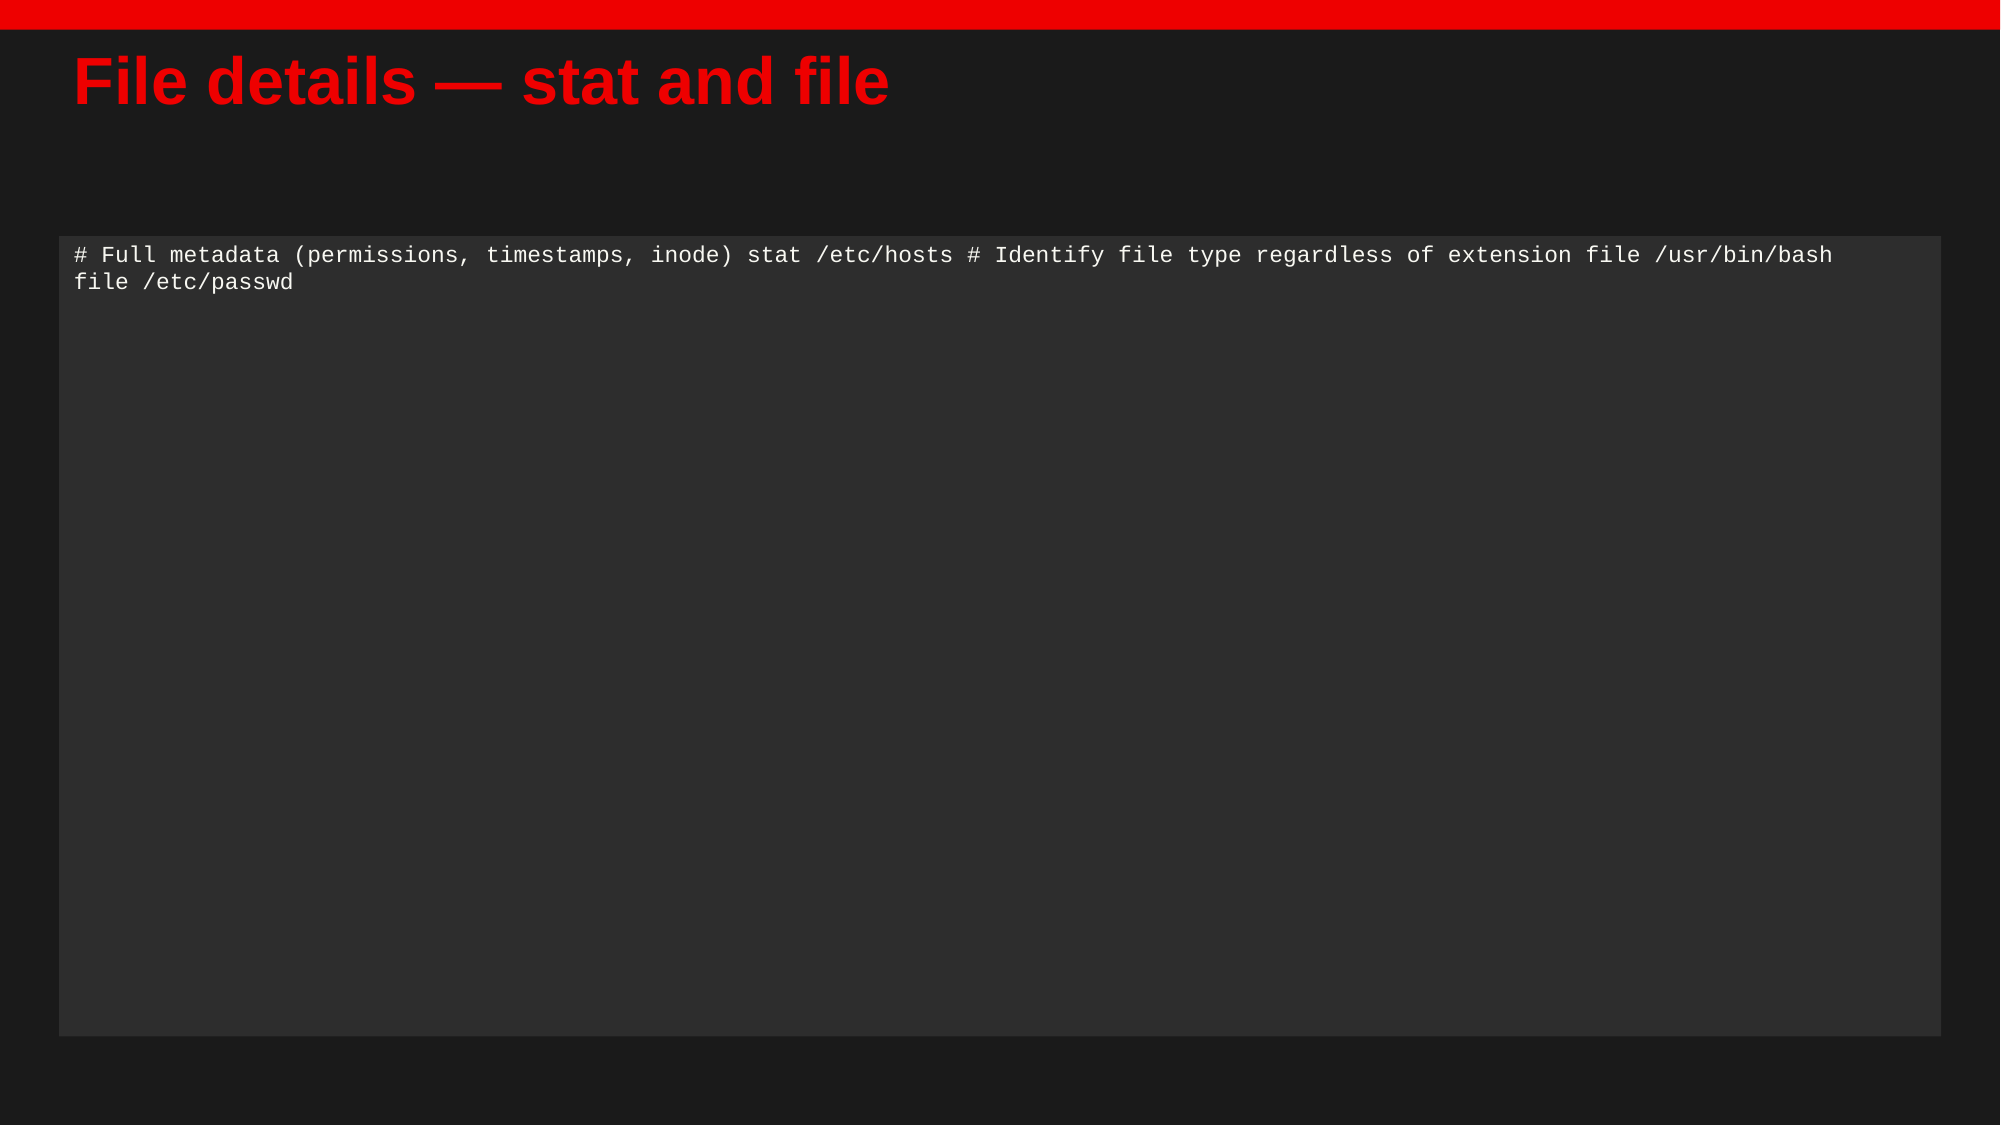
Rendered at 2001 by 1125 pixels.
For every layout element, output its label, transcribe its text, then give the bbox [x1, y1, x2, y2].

text_box File details — stat and file [59, 36, 1942, 208]
text_box [0, 0, 2001, 30]
text_box # Full metadata (permissions, timestamps, inode) stat /etc/hosts # Identify file type regardless of extension file /usr/bin/bash file /etc/passwd [59, 236, 1942, 1037]
